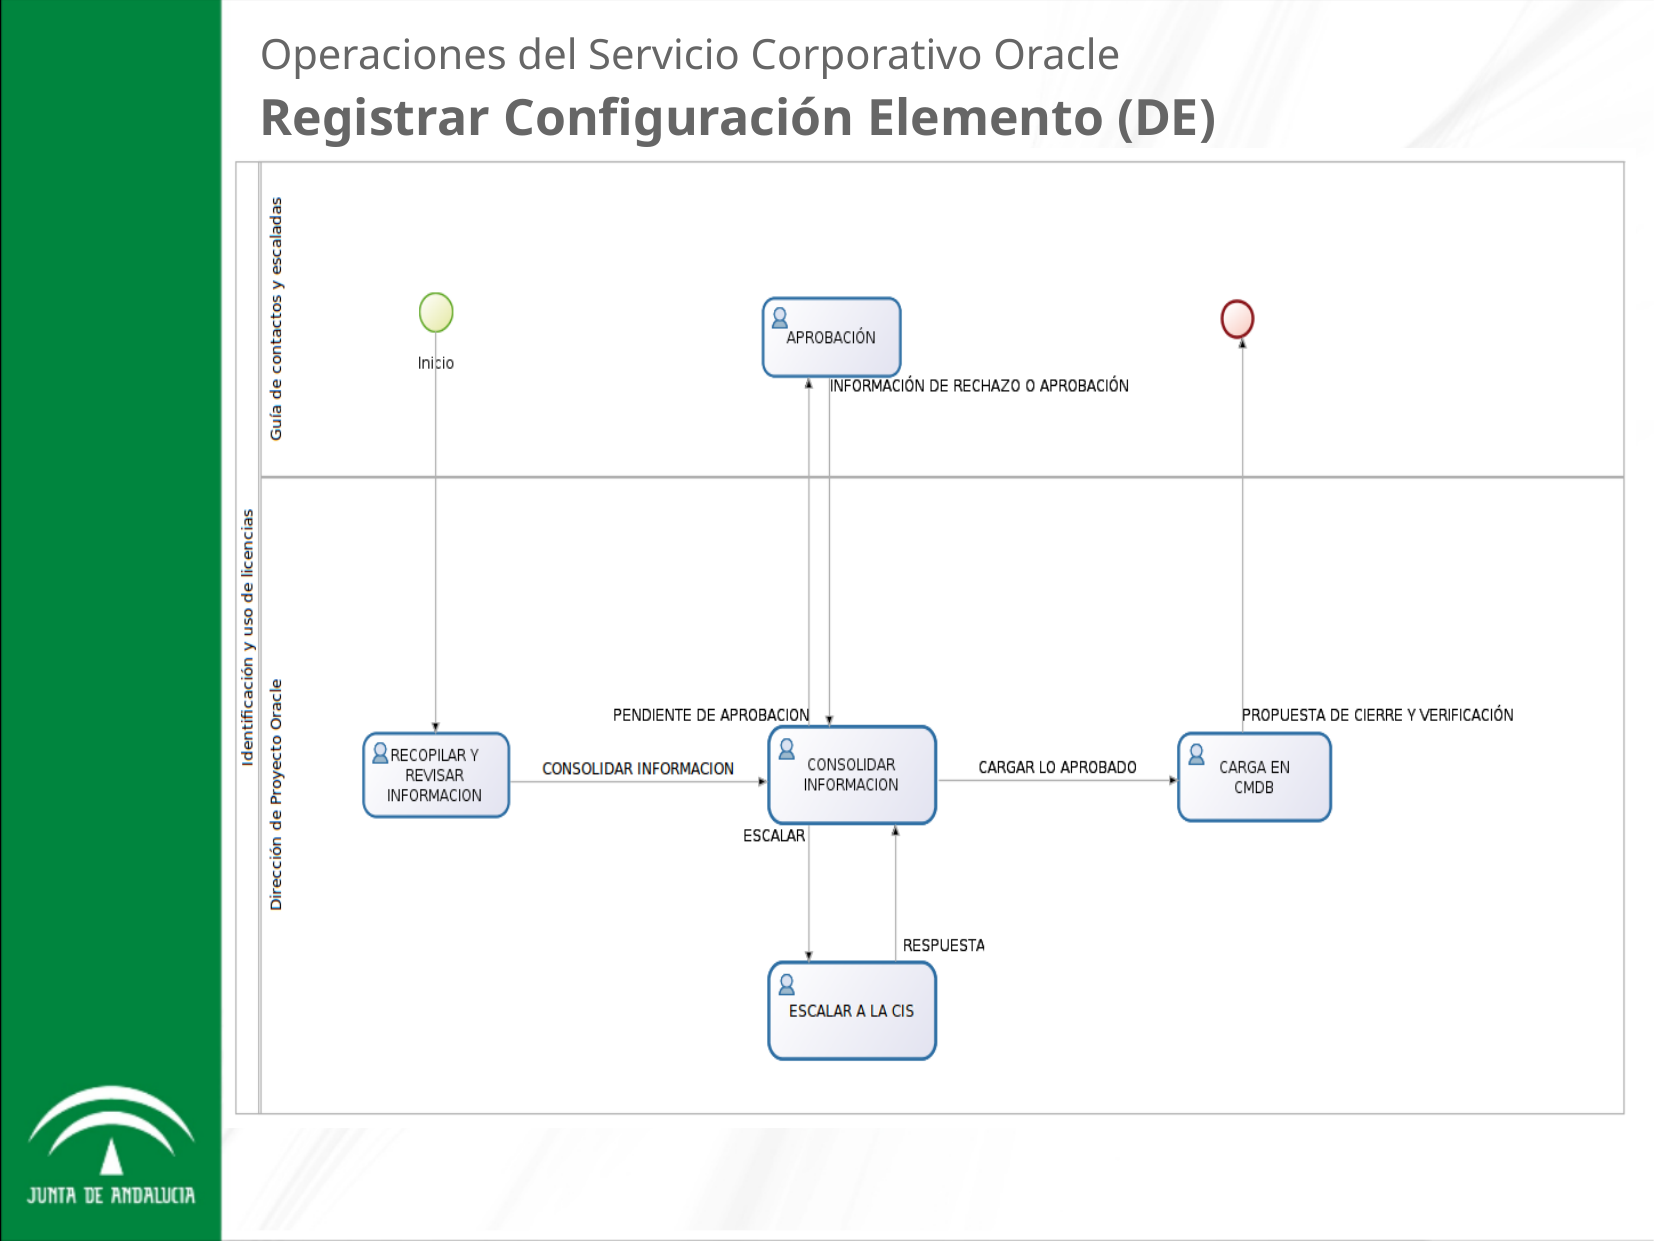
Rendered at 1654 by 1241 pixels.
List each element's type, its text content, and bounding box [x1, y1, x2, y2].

picture [0, 0, 1654, 1241]
title Operaciones del Servicio Corporativo Oracle Registrar Configuración Elemento (DE) [259, 35, 1577, 139]
